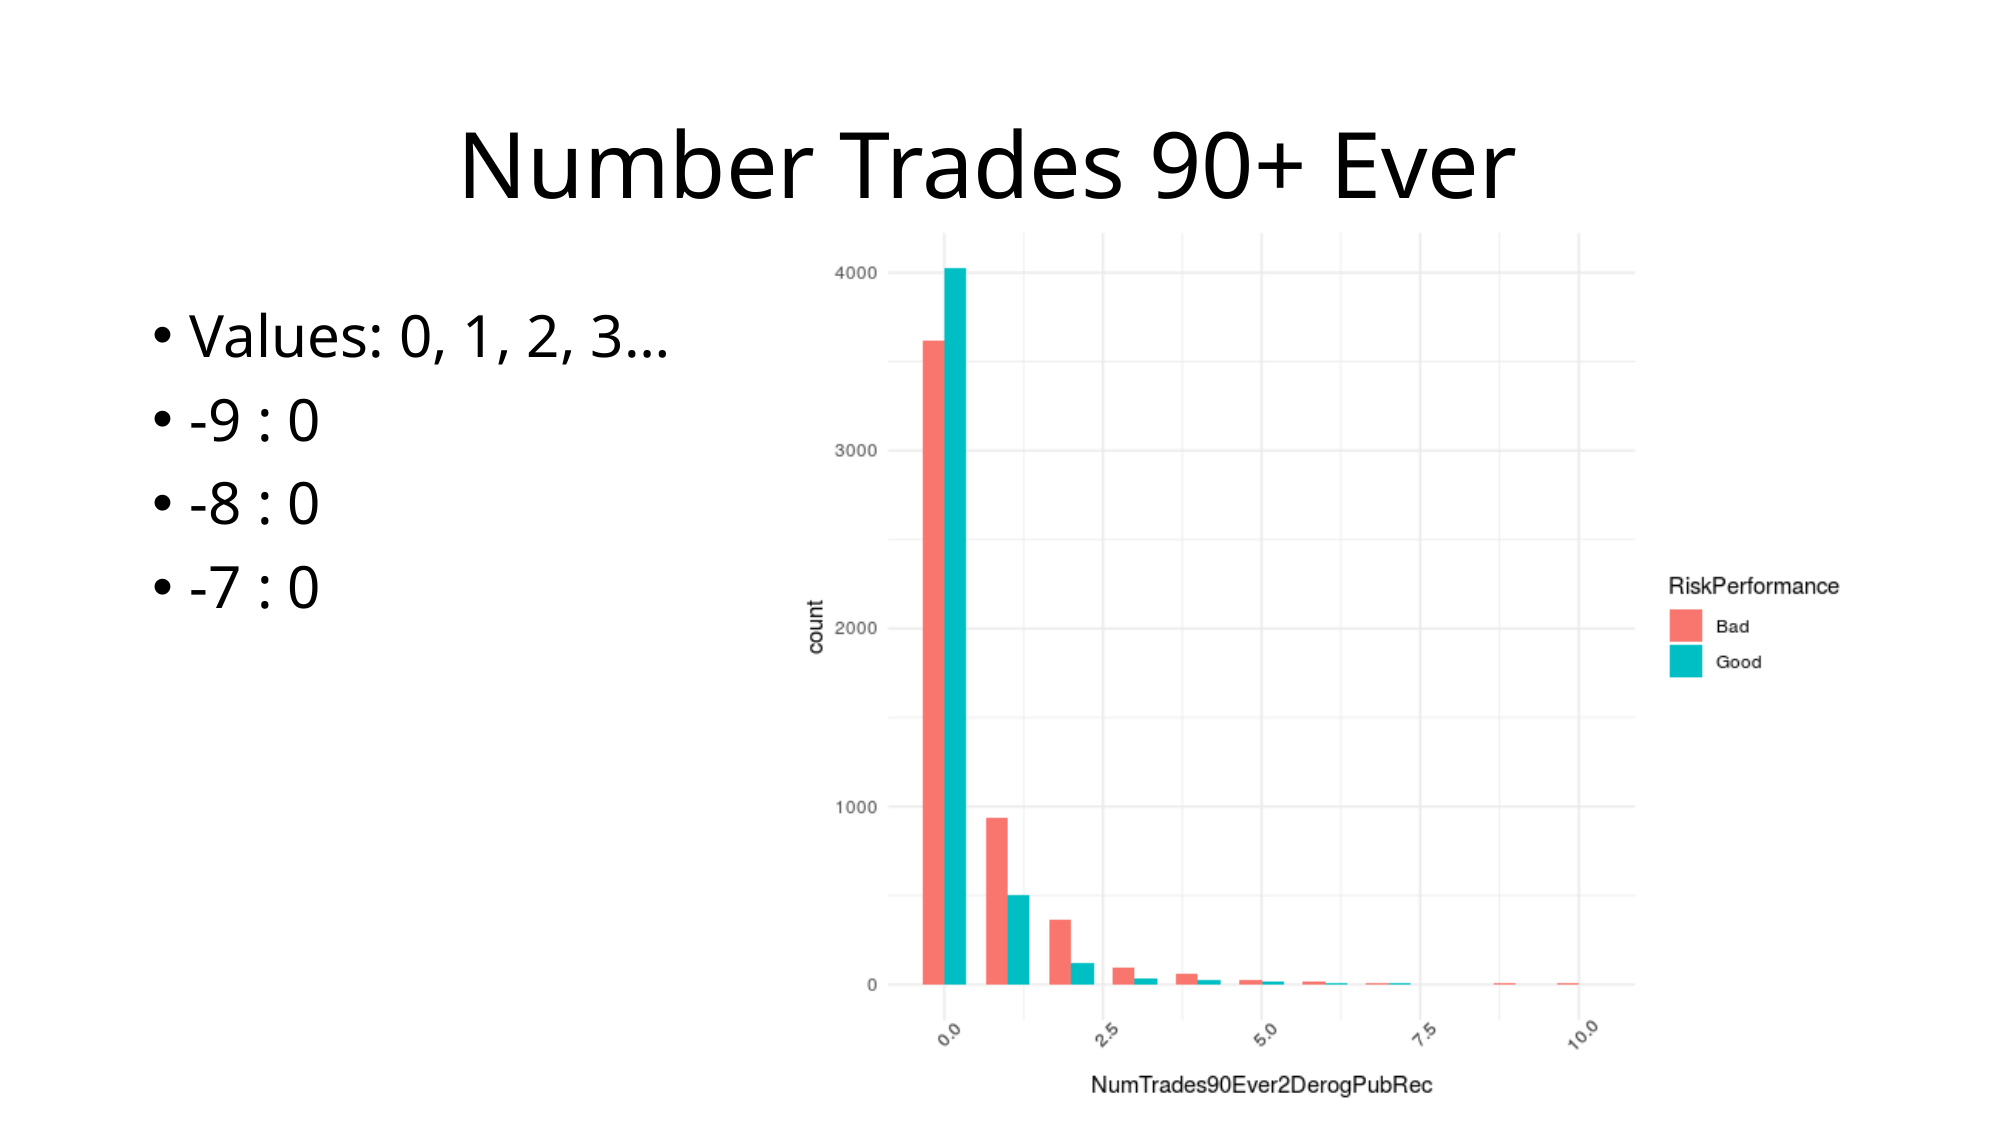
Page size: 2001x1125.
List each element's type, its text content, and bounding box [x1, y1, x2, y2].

picture [795, 222, 1863, 1111]
title Number Trades 90+ Ever [137, 59, 1863, 278]
list Values: 0, 1, 2, 3… -9 : 0 -8 : 0 -7 : 0 [137, 299, 795, 1014]
